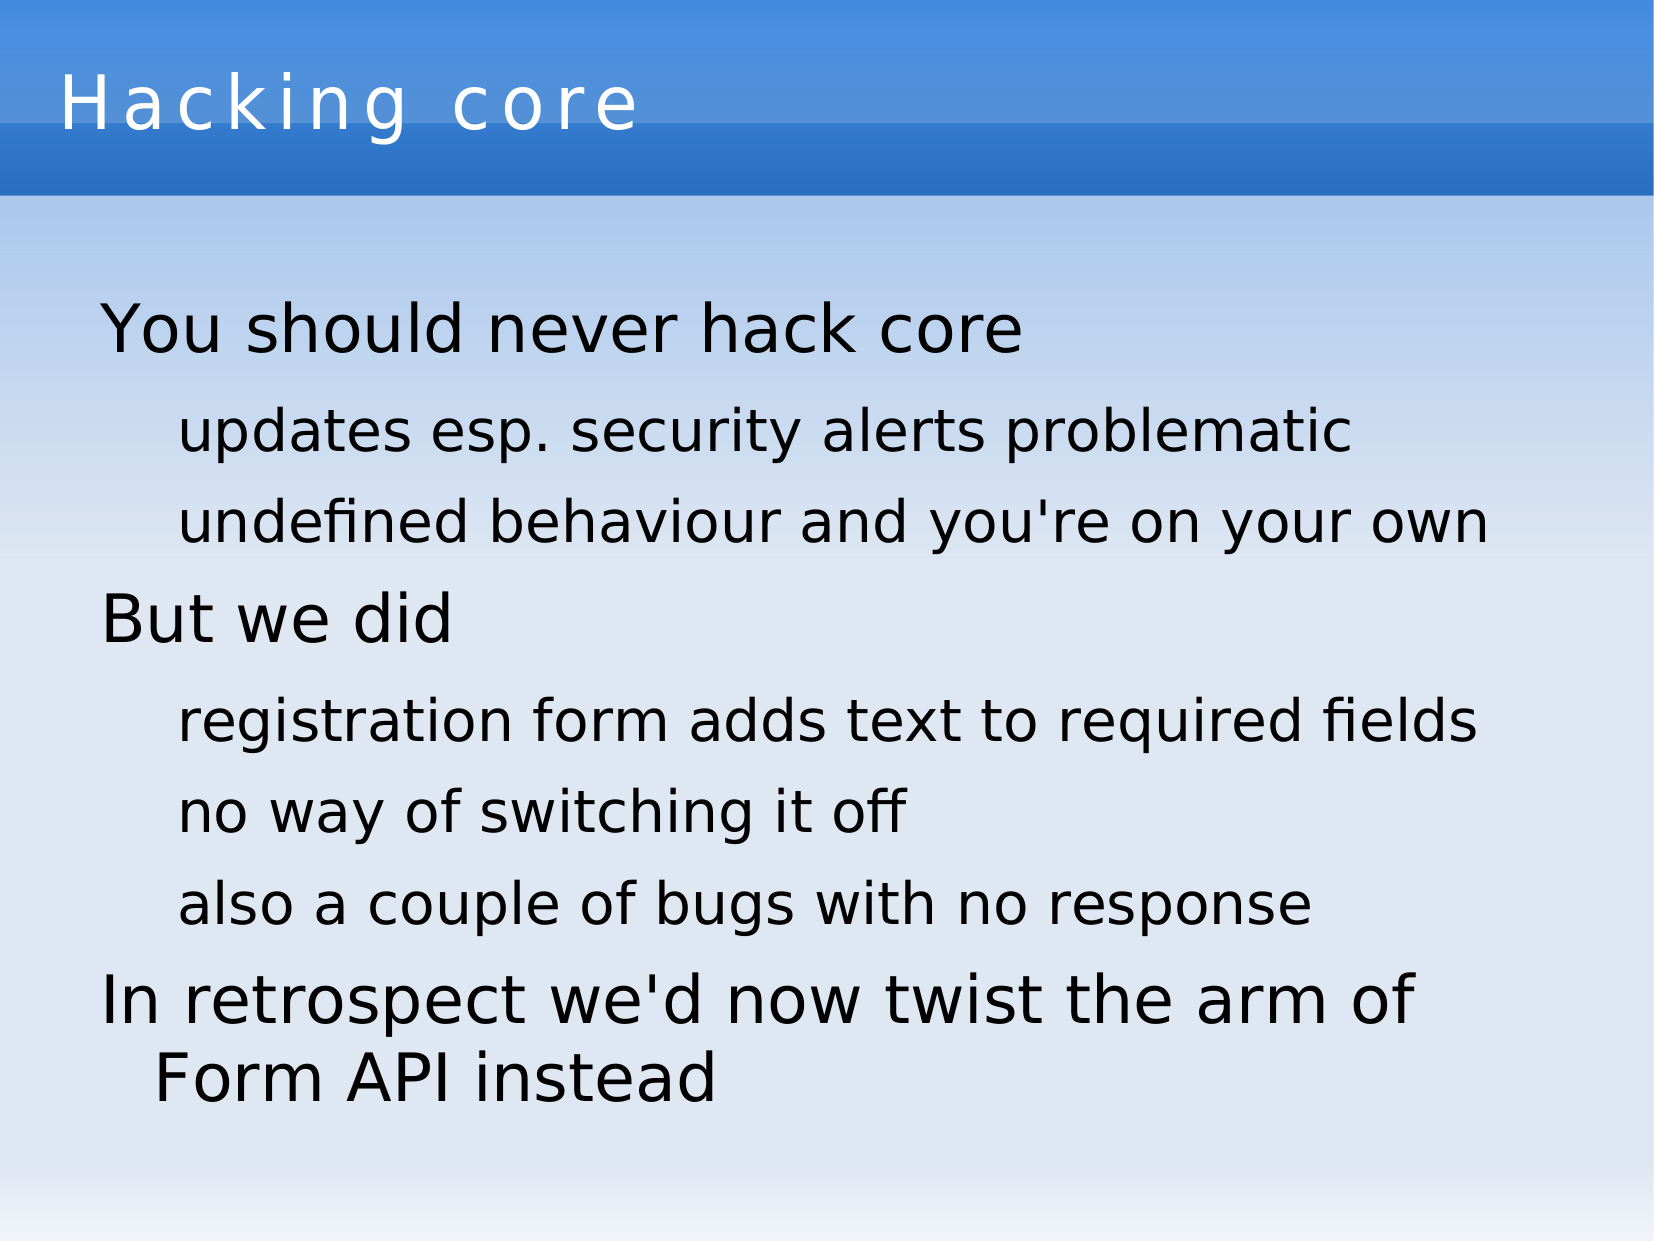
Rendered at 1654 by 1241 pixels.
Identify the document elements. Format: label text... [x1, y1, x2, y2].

title Hacking core [59, 36, 1270, 171]
list You should never hack core updates esp. security alerts problematic undefined behaviour and you're on your own But we did registration form adds text to required fields no way of switching it off also a couple of bugs with no response In retrospect we'd now twist the arm of Form API instead [82, 290, 1571, 1118]
picture [0, 0, 1654, 1241]
